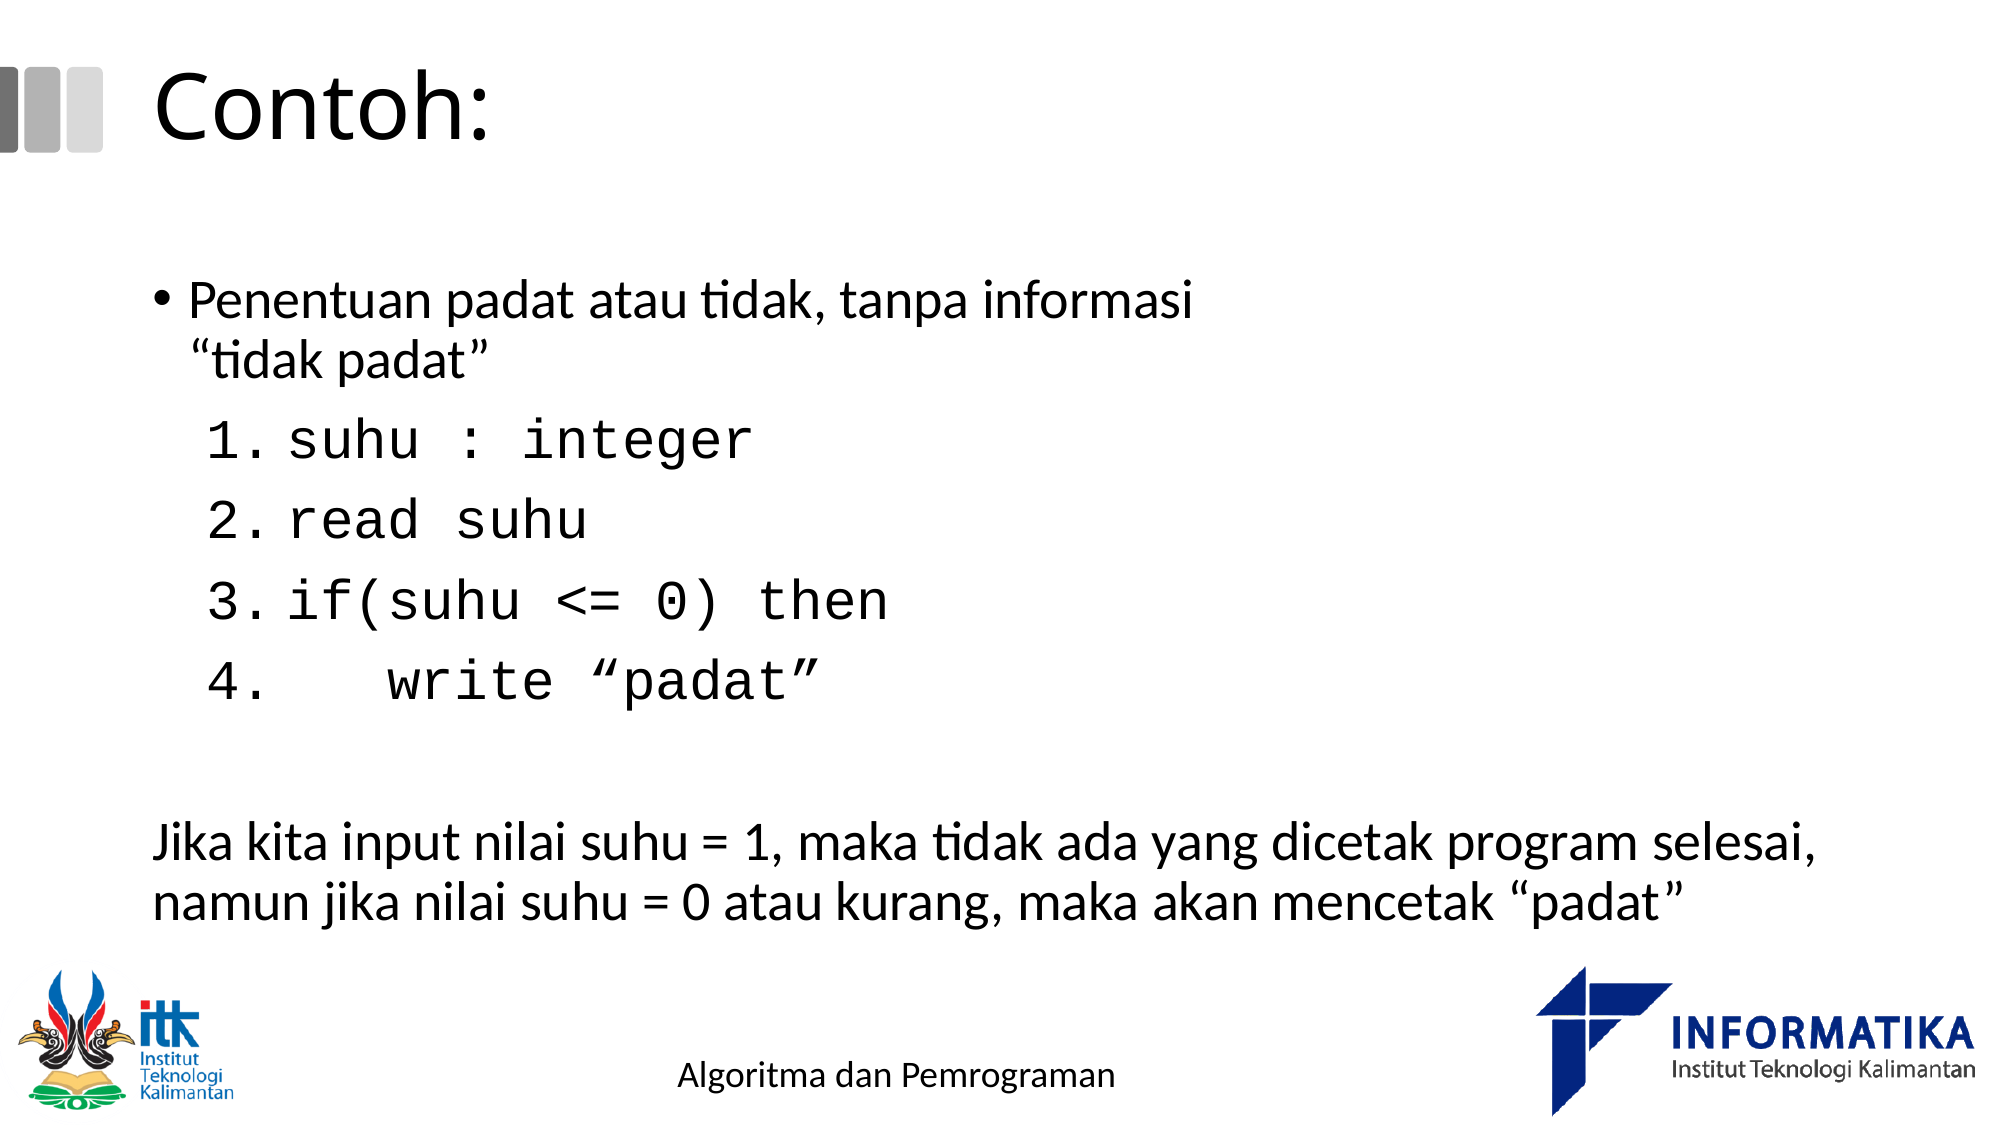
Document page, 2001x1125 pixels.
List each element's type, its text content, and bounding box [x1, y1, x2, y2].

text_box Algoritma dan Pemrograman [662, 1042, 1338, 1103]
picture [1534, 965, 1976, 1118]
text_box Penentuan padat atau tidak, tanpa informasi “tidak padat” suhu : integer read suhu if(suhu <= 0) then write “padat” Jika kita input nilai suhu = 1, maka tidak ada yang dicetak program selesai, namun jika nilai suhu = 0 atau kurang, maka akan mencetak “padat” [137, 262, 1863, 977]
picture [0, 935, 252, 1125]
text_box Contoh: [137, 1, 1863, 219]
